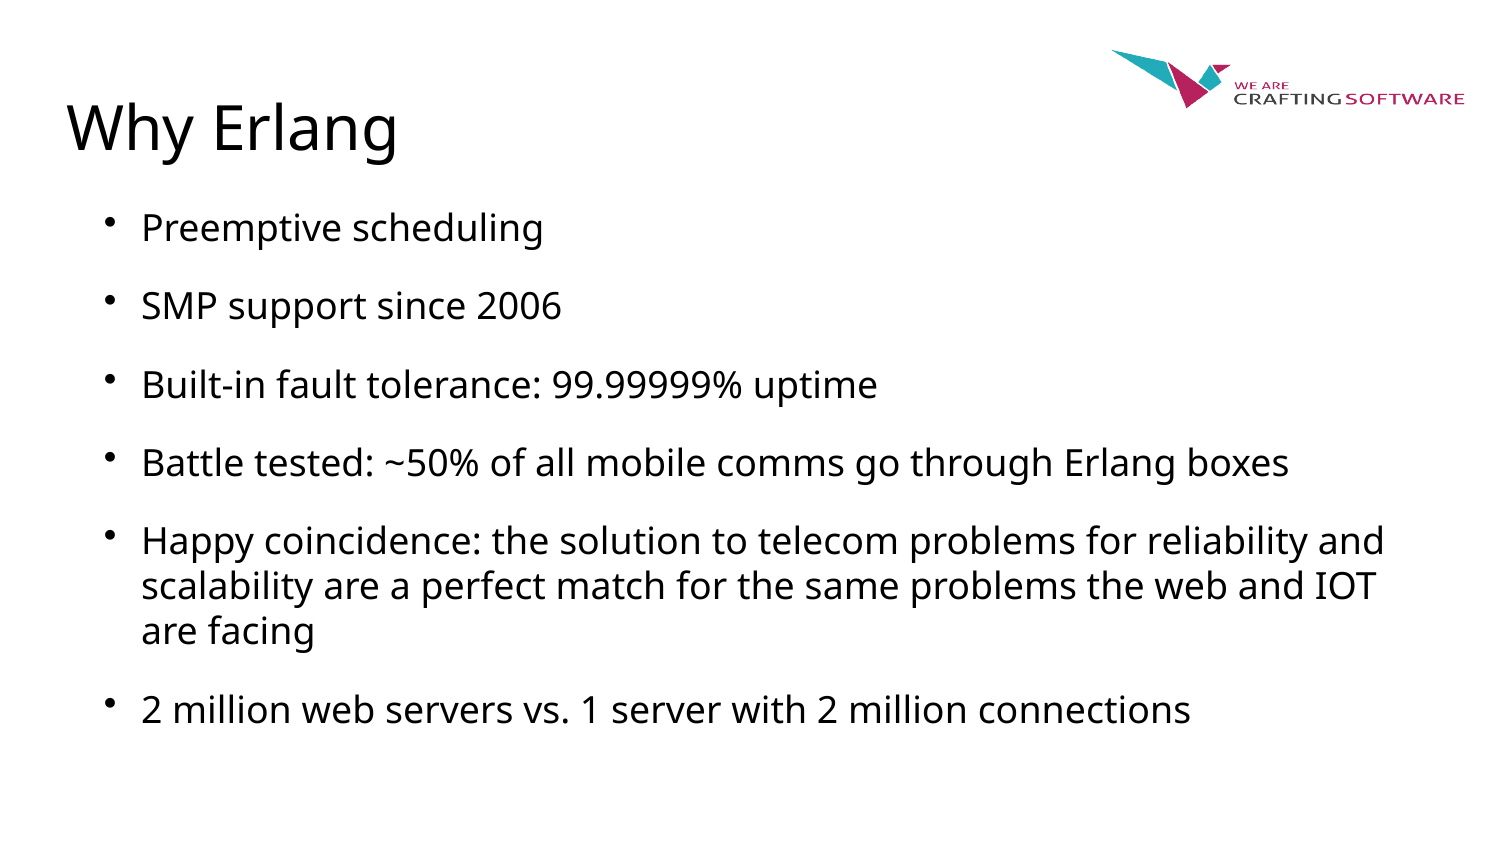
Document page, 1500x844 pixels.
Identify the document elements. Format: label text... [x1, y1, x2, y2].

picture [1094, 0, 1481, 163]
list Preemptive scheduling SMP support since 2006 Built-in fault tolerance: 99.99999% uptime Battle tested: ~50% of all mobile comms go through Erlang boxes Happy coincidence: the solution to telecom problems for reliability and scalability are a perfect match for the same problems the web and IOT are facing 2 million web servers vs. 1 server with 2 million connections [51, 189, 1449, 750]
title Why Erlang [51, 72, 1449, 167]
